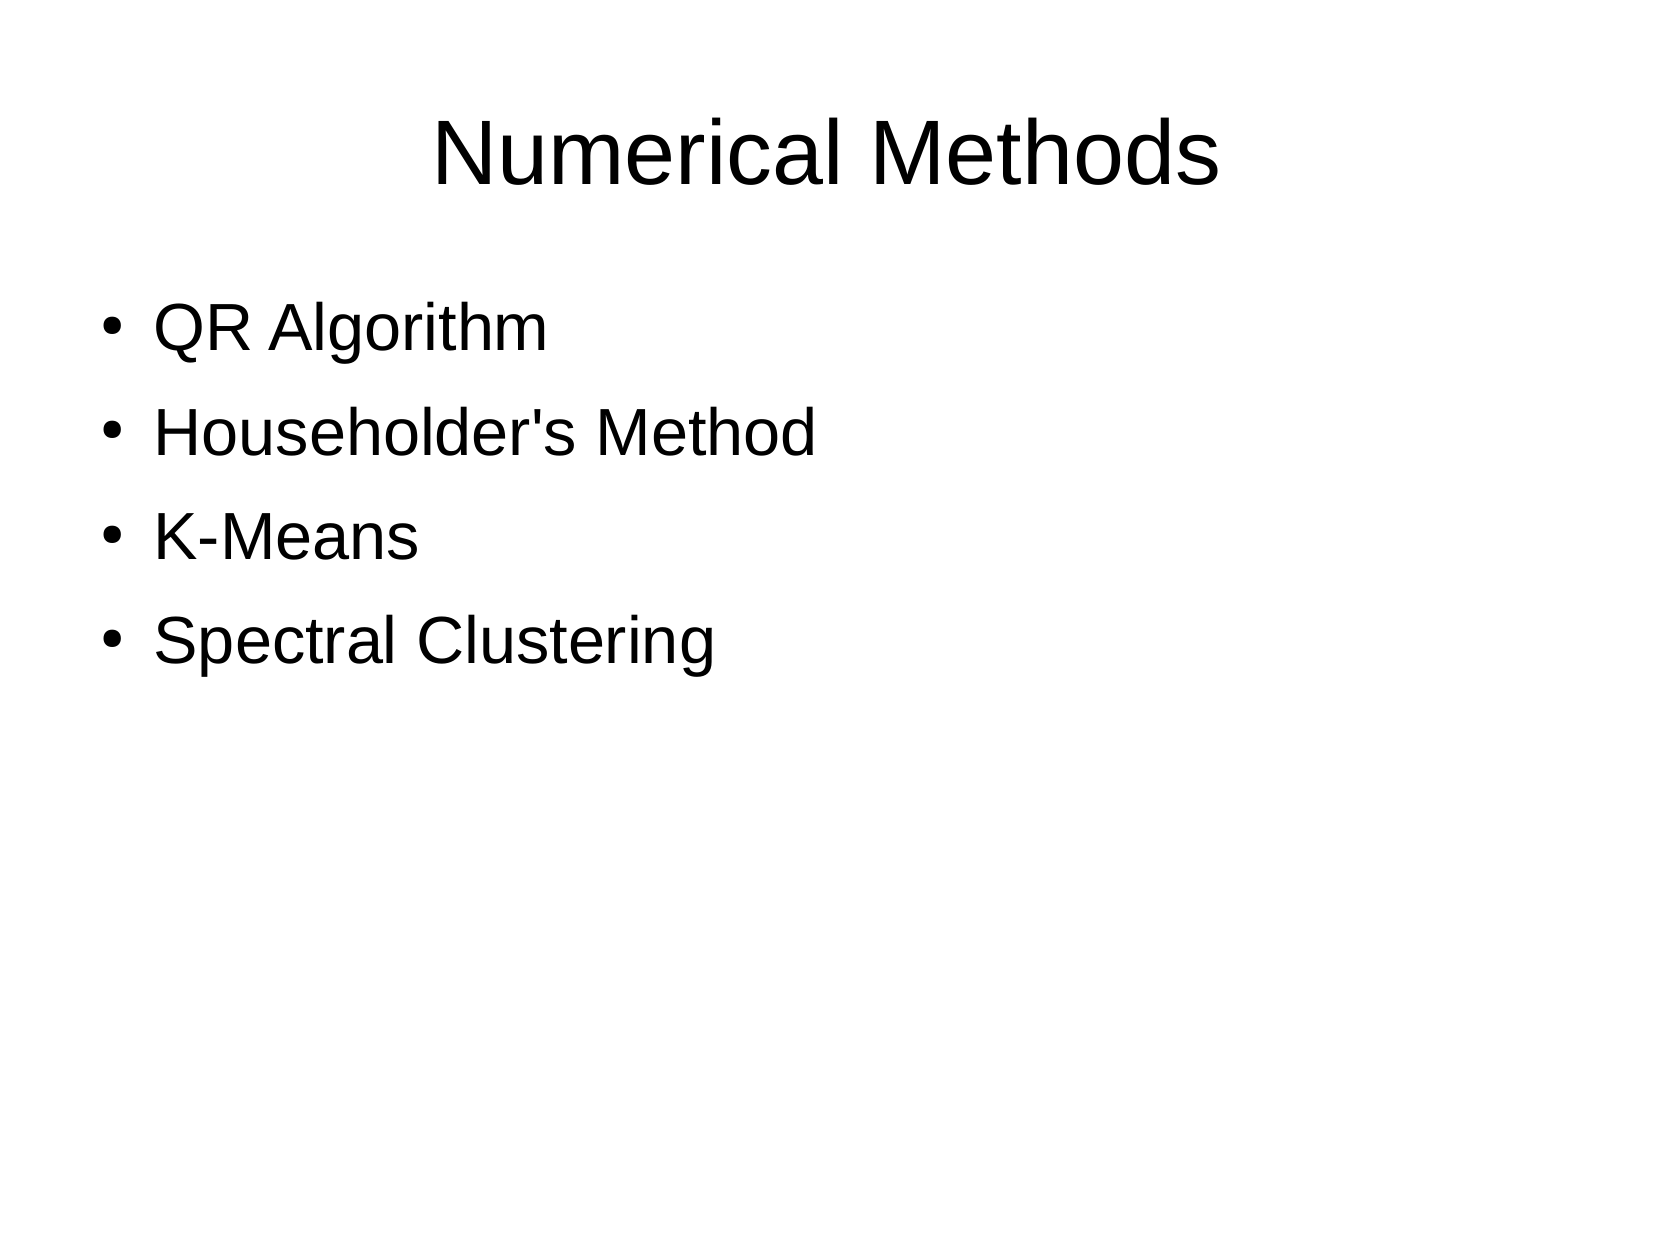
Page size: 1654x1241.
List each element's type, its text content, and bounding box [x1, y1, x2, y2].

list QR Algorithm Householder's Method K-Means Spectral Clustering [82, 290, 1571, 1010]
title Numerical Methods [82, 49, 1571, 257]
